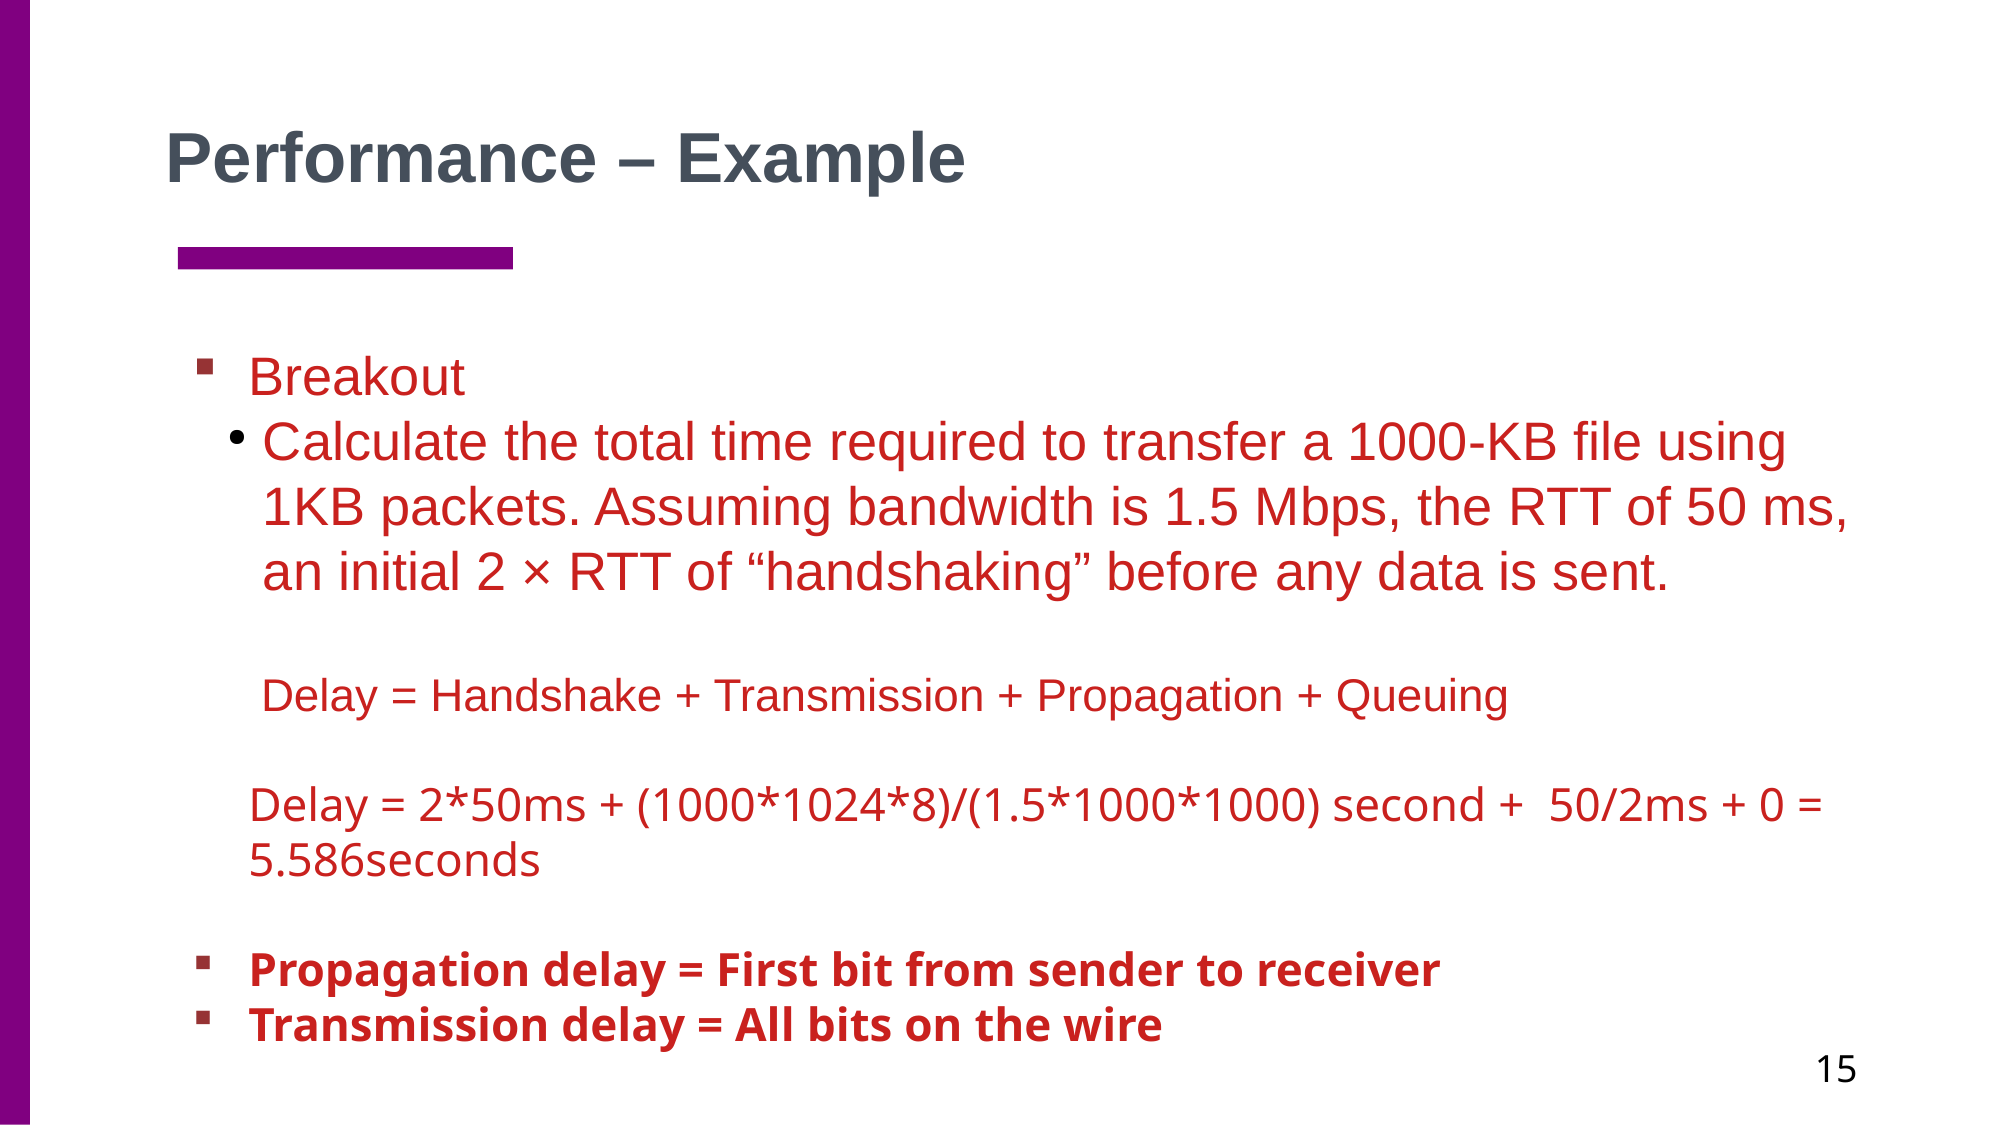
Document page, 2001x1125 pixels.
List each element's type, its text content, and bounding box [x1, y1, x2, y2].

text_box Performance – Example [151, 0, 1849, 212]
text_box Breakout Calculate the total time required to transfer a 1000-KB file using 1KB packets. Assuming bandwidth is 1.5 Mbps, the RTT of 50 ms, an initial 2 × RTT of “handshaking” before any data is sent. Delay = Handshake + Transmission + Propagation + Queuing Delay = 2*50ms + (1000*1024*8)/(1.5*1000*1000) second + 50/2ms + 0 = 5.586seconds Propagation delay = First bit from sender to receiver Transmission delay = All bits on the wire [177, 326, 1875, 1050]
